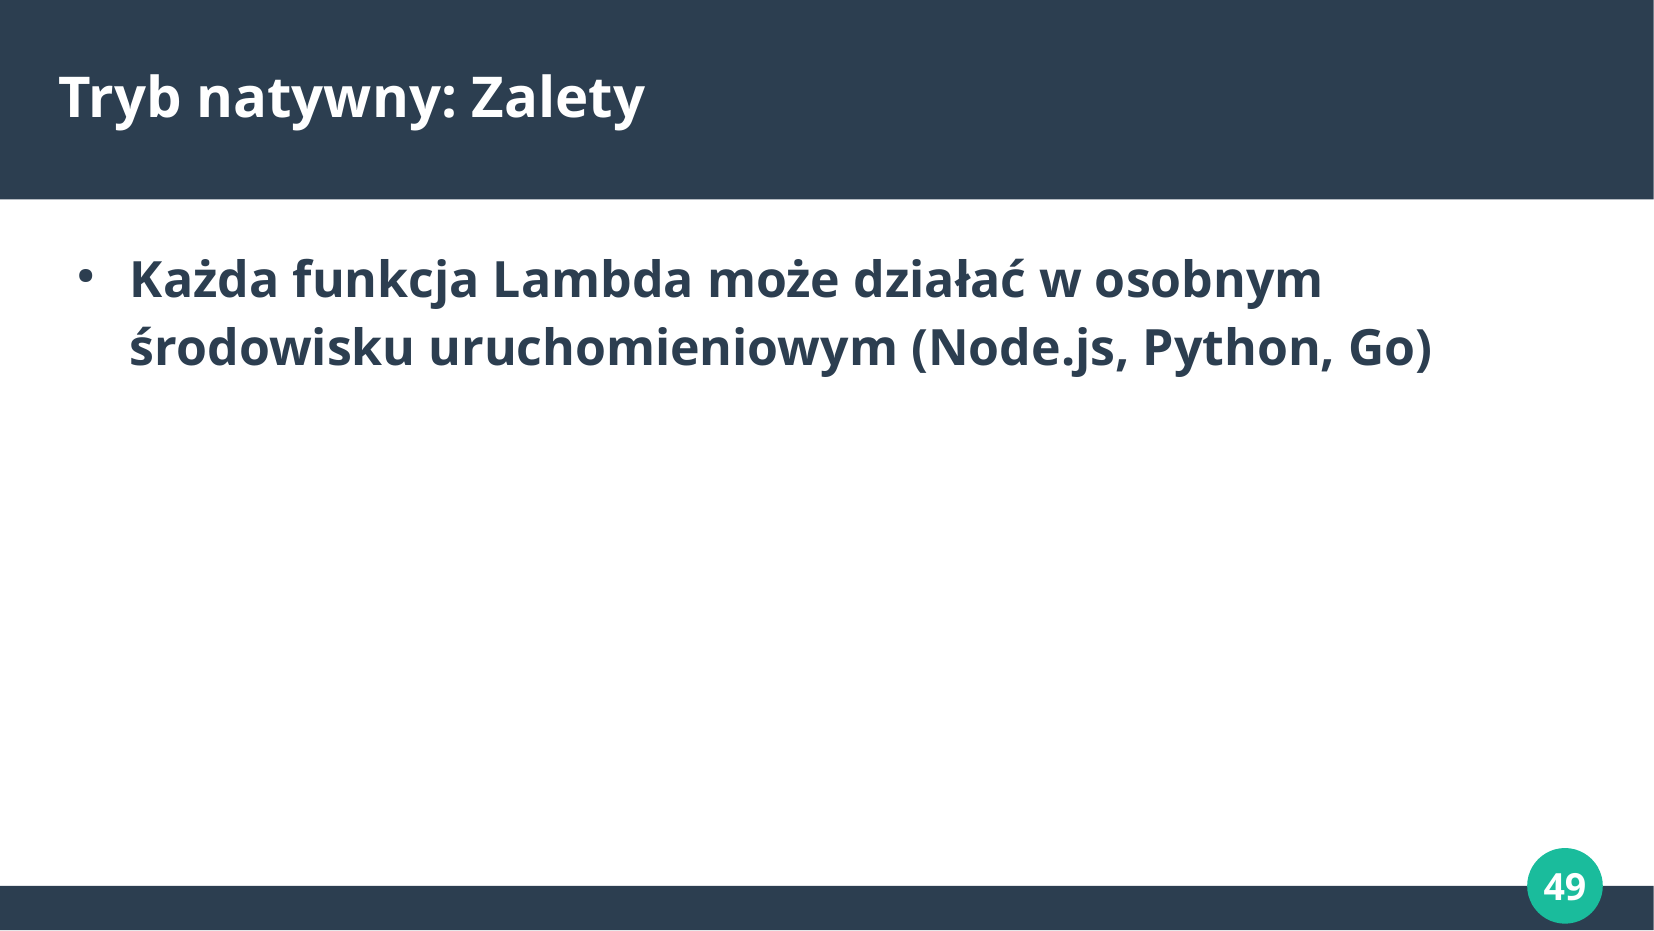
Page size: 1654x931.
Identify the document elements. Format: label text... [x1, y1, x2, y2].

title Tryb natywny: Zalety [59, 37, 1595, 156]
list Każda funkcja Lambda może działać w osobnym środowisku uruchomieniowym (Node.js, Python, Go) [59, 243, 1538, 864]
